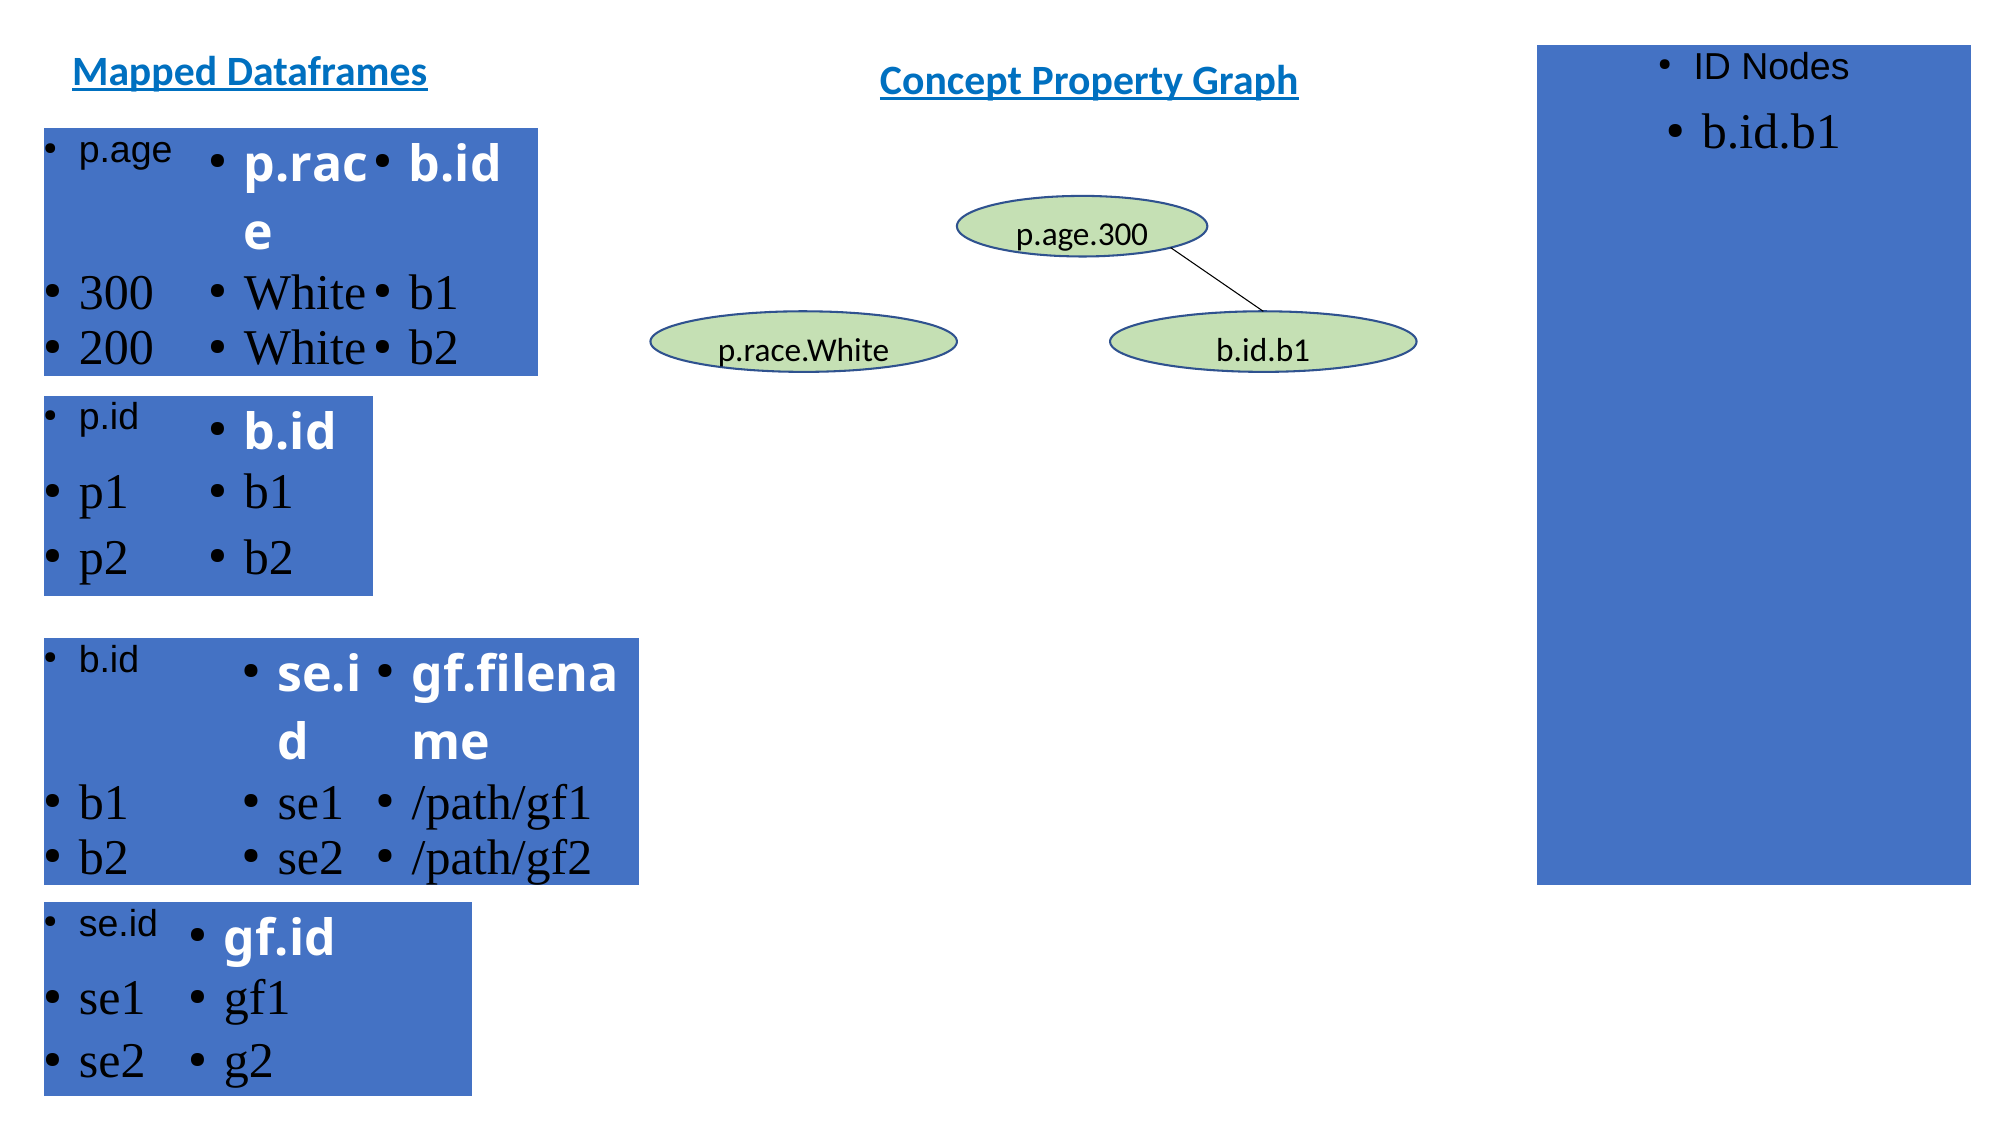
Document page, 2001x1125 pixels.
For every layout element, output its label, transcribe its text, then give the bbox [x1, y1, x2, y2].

table_header ID Nodes [1537, 45, 1971, 105]
table_cell /path/gf2 [376, 830, 639, 885]
text_box p.age.300 [956, 195, 1208, 257]
table_cell /path/gf1 [376, 775, 639, 830]
table_header b.id [373, 128, 538, 265]
table_cell 200 [44, 320, 209, 376]
table_header se.id [44, 902, 189, 970]
table_cell [1537, 405, 1971, 465]
table_header p.race [209, 128, 373, 265]
table_cell /path/gf2 [433, 853, 444, 873]
table_cell b1 [44, 775, 242, 830]
table_cell White [209, 320, 373, 376]
table_cell b2 [44, 830, 242, 885]
table_cell se2 [242, 830, 376, 885]
table_cell se1 [44, 970, 189, 1033]
table_cell g2 [189, 1033, 472, 1096]
table_header b.id [44, 638, 242, 775]
text_box p.race.White [650, 311, 957, 372]
table_cell [1537, 825, 1971, 885]
table_cell b.id.b1 [1537, 105, 1971, 165]
table_cell b2 [373, 320, 538, 376]
table_cell p2 [44, 530, 209, 596]
table_cell [1537, 285, 1971, 345]
text_box Mapped Dataframes [57, 36, 446, 102]
table_cell b1 [373, 265, 538, 320]
table_cell 300 [44, 265, 209, 320]
table_cell b2 [209, 530, 373, 596]
table_cell [1537, 645, 1971, 705]
table_cell se1 [242, 775, 376, 830]
table_header p.age [44, 128, 209, 265]
table_cell [1537, 465, 1971, 525]
table_cell [1537, 225, 1971, 285]
table_cell b1 [209, 464, 373, 530]
text_box Concept Property Graph [865, 45, 1318, 111]
table_cell [1537, 525, 1971, 585]
table_cell White [209, 265, 373, 320]
table_header gf.id [189, 902, 472, 970]
table_header p.id [44, 396, 209, 464]
table_header se.id [242, 638, 376, 775]
table_header gf.filename [376, 638, 639, 775]
table_cell [1537, 705, 1971, 765]
table_cell [1537, 345, 1971, 405]
text_box b.id.b1 [1110, 311, 1417, 372]
table_cell p1 [44, 464, 209, 530]
table_cell [1537, 585, 1971, 645]
table_header b.id [209, 396, 373, 464]
table_cell /path/gf1 [433, 798, 444, 818]
table_cell [1537, 165, 1971, 225]
table_cell [1537, 765, 1971, 825]
table_cell se2 [44, 1033, 189, 1096]
table_cell gf1 [189, 970, 472, 1033]
